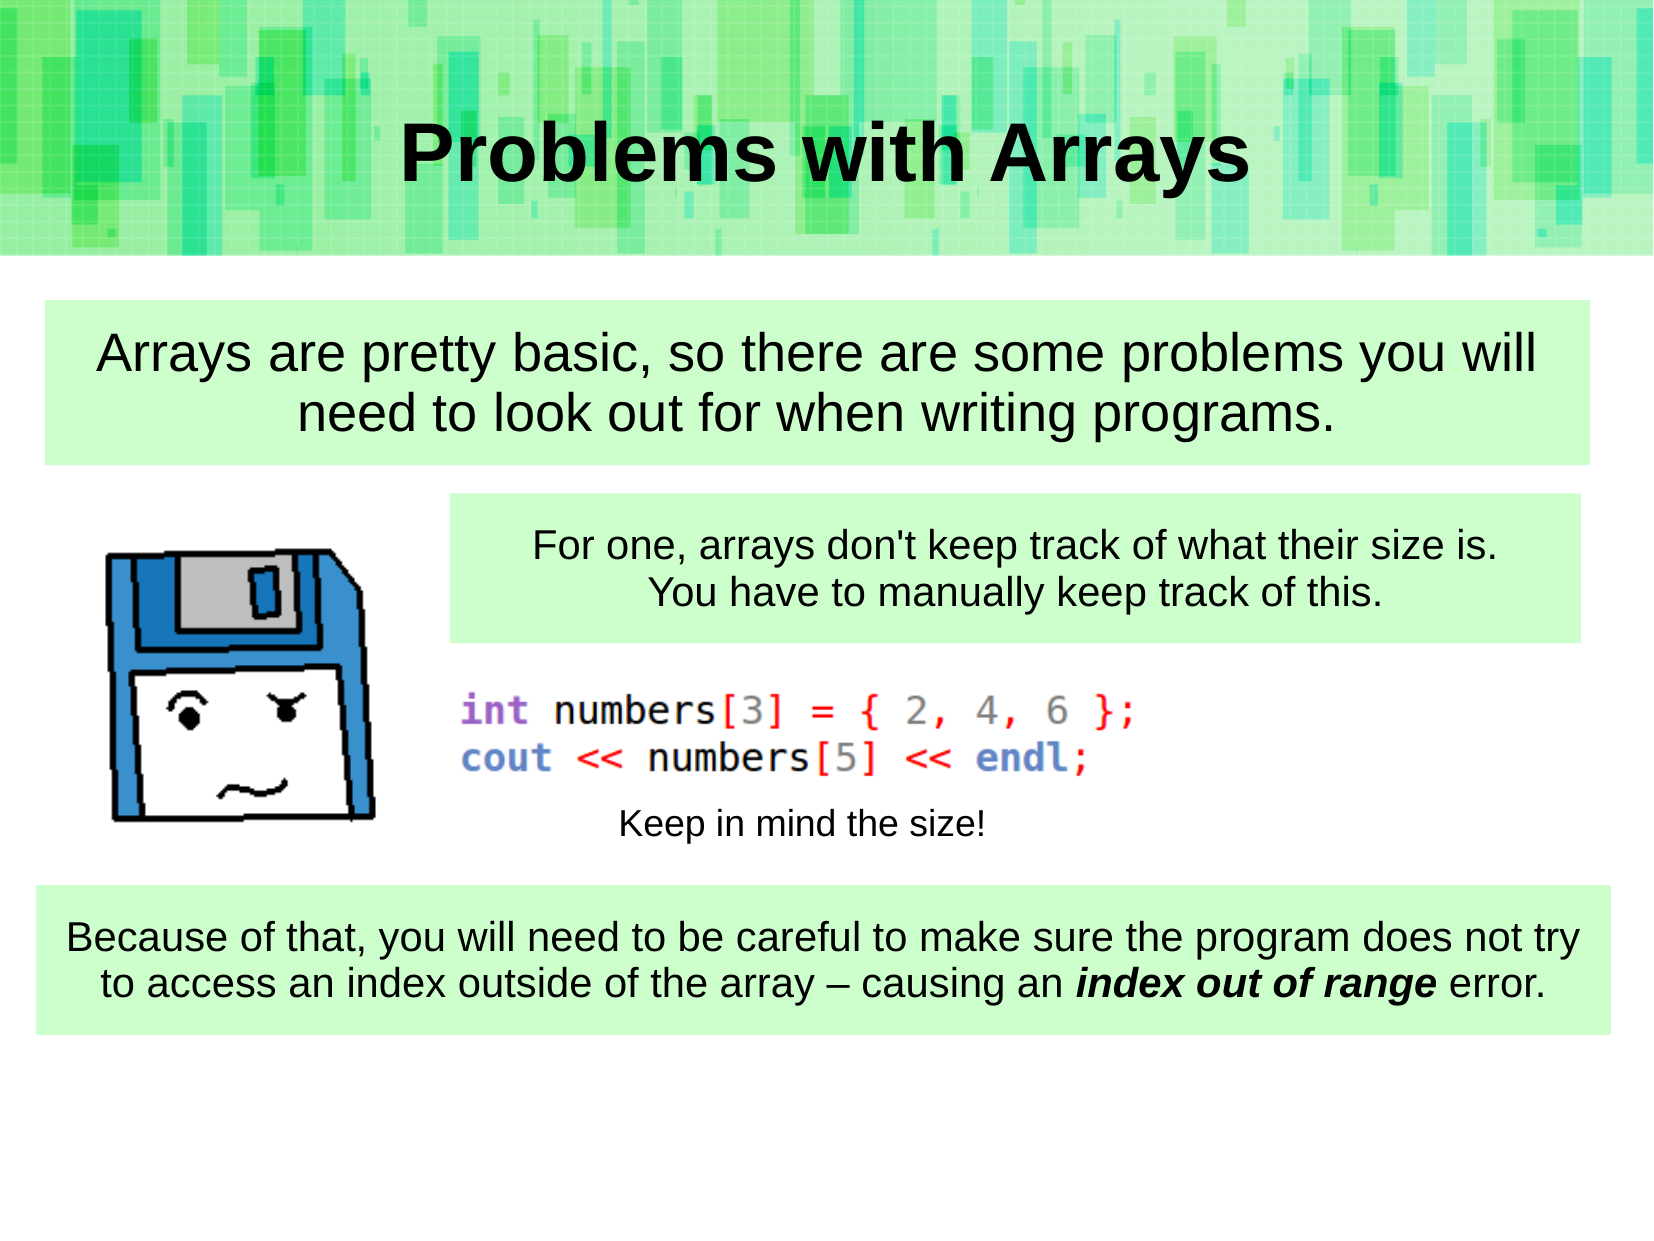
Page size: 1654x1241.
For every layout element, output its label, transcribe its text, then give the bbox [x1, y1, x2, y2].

text_box Because of that, you will need to be careful to make sure the program does not try to access an index outside of the array – causing an index out of range error. [35, 885, 1611, 1036]
title Problems with Arrays [82, 49, 1571, 257]
text_box For one, arrays don't keep track of what their size is. You have to manually keep track of this. [450, 493, 1581, 644]
text_box Keep in mind the size! [465, 795, 1141, 852]
text_box Arrays are pretty basic, so there are some problems you will need to look out for when writing programs. [45, 300, 1591, 466]
picture [0, 0, 1654, 1241]
